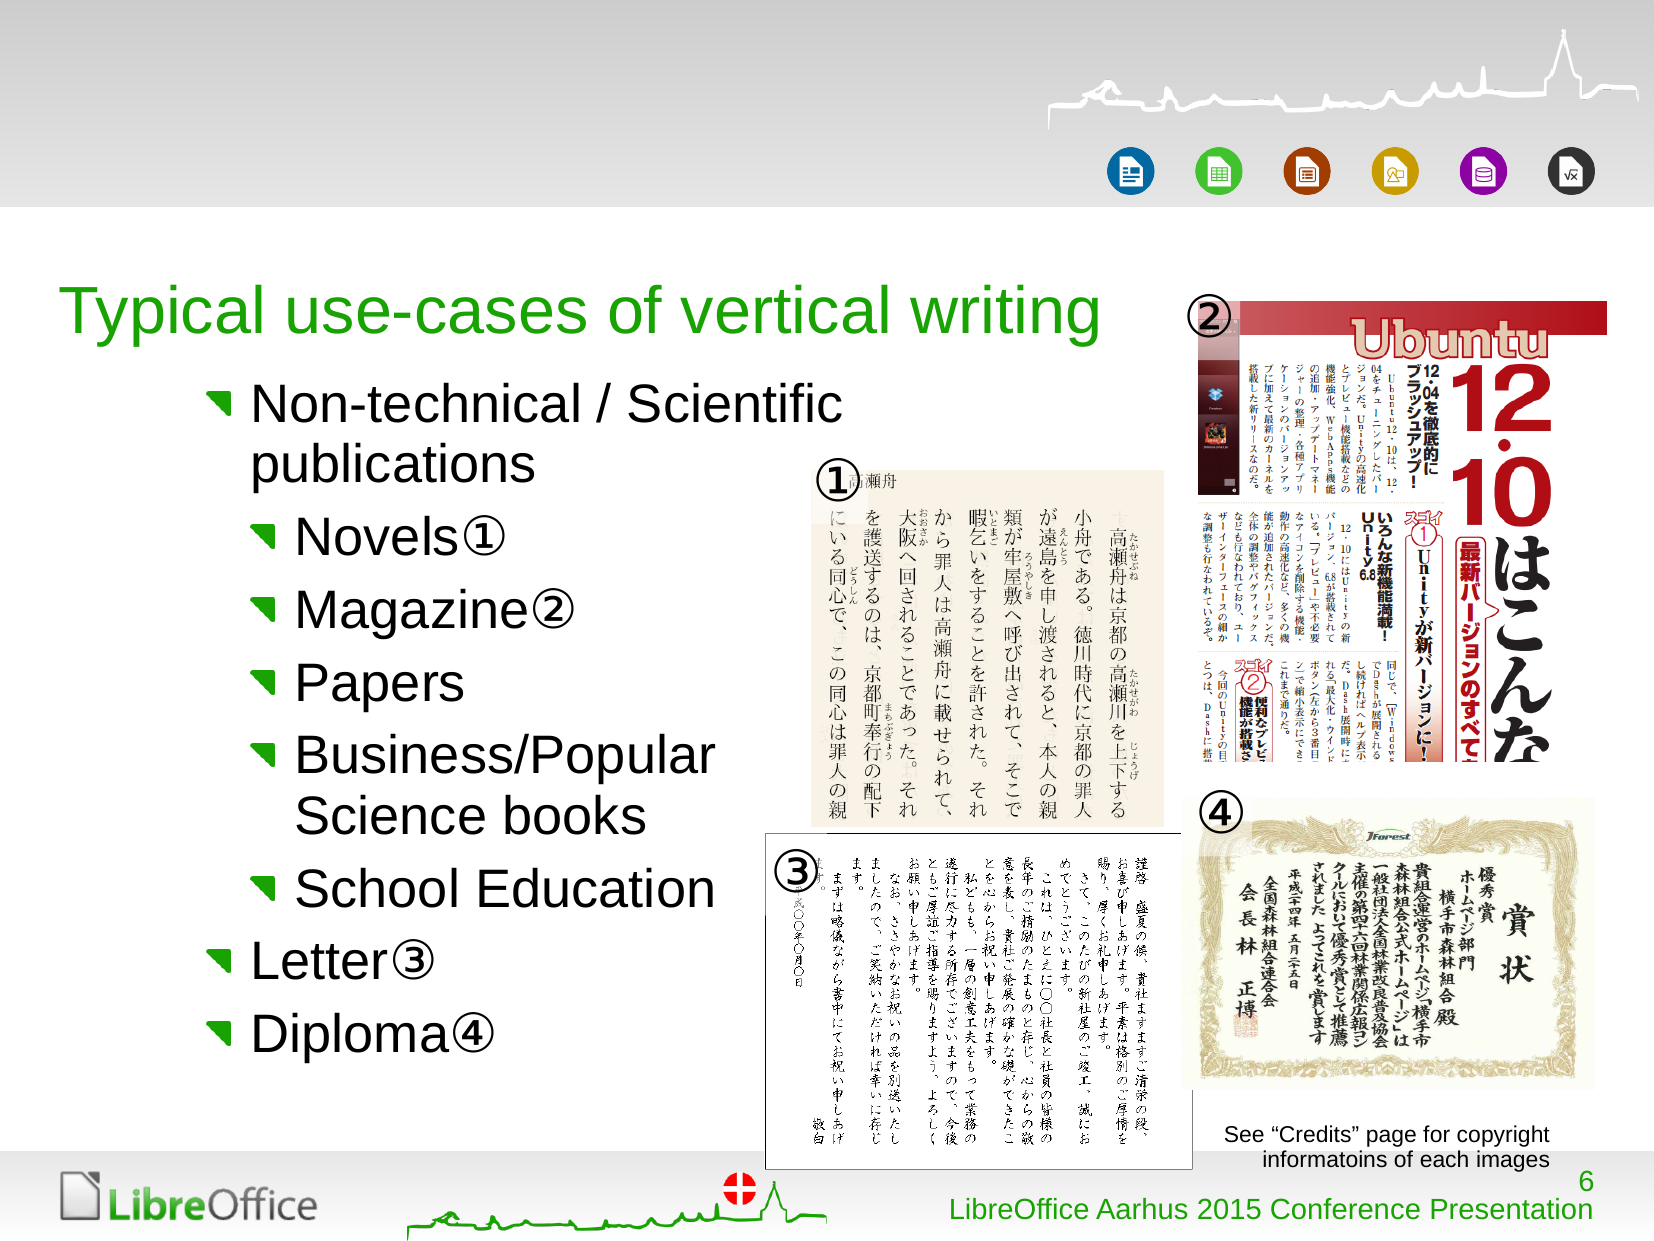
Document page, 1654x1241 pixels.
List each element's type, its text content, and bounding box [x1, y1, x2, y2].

picture [41, 1152, 337, 1240]
text_box ② [1169, 277, 1241, 361]
picture [1048, 29, 1639, 130]
picture [1198, 301, 1607, 762]
list Non-technical / Scientific publications Novels① Magazine② Papers Business/Popular Science books School Education Letter③ Diploma④ [206, 373, 916, 1125]
title Typical use-cases of vertical writing [59, 236, 1595, 384]
picture [1107, 147, 1595, 195]
text_box ① [797, 441, 869, 524]
text_box See “Credits” page for copyright informatoins of each images [1122, 1114, 1565, 1182]
picture [407, 1172, 827, 1241]
text_box ③ [755, 832, 827, 916]
picture [811, 470, 1164, 827]
text_box ④ [1181, 773, 1252, 857]
picture [764, 797, 1595, 1170]
